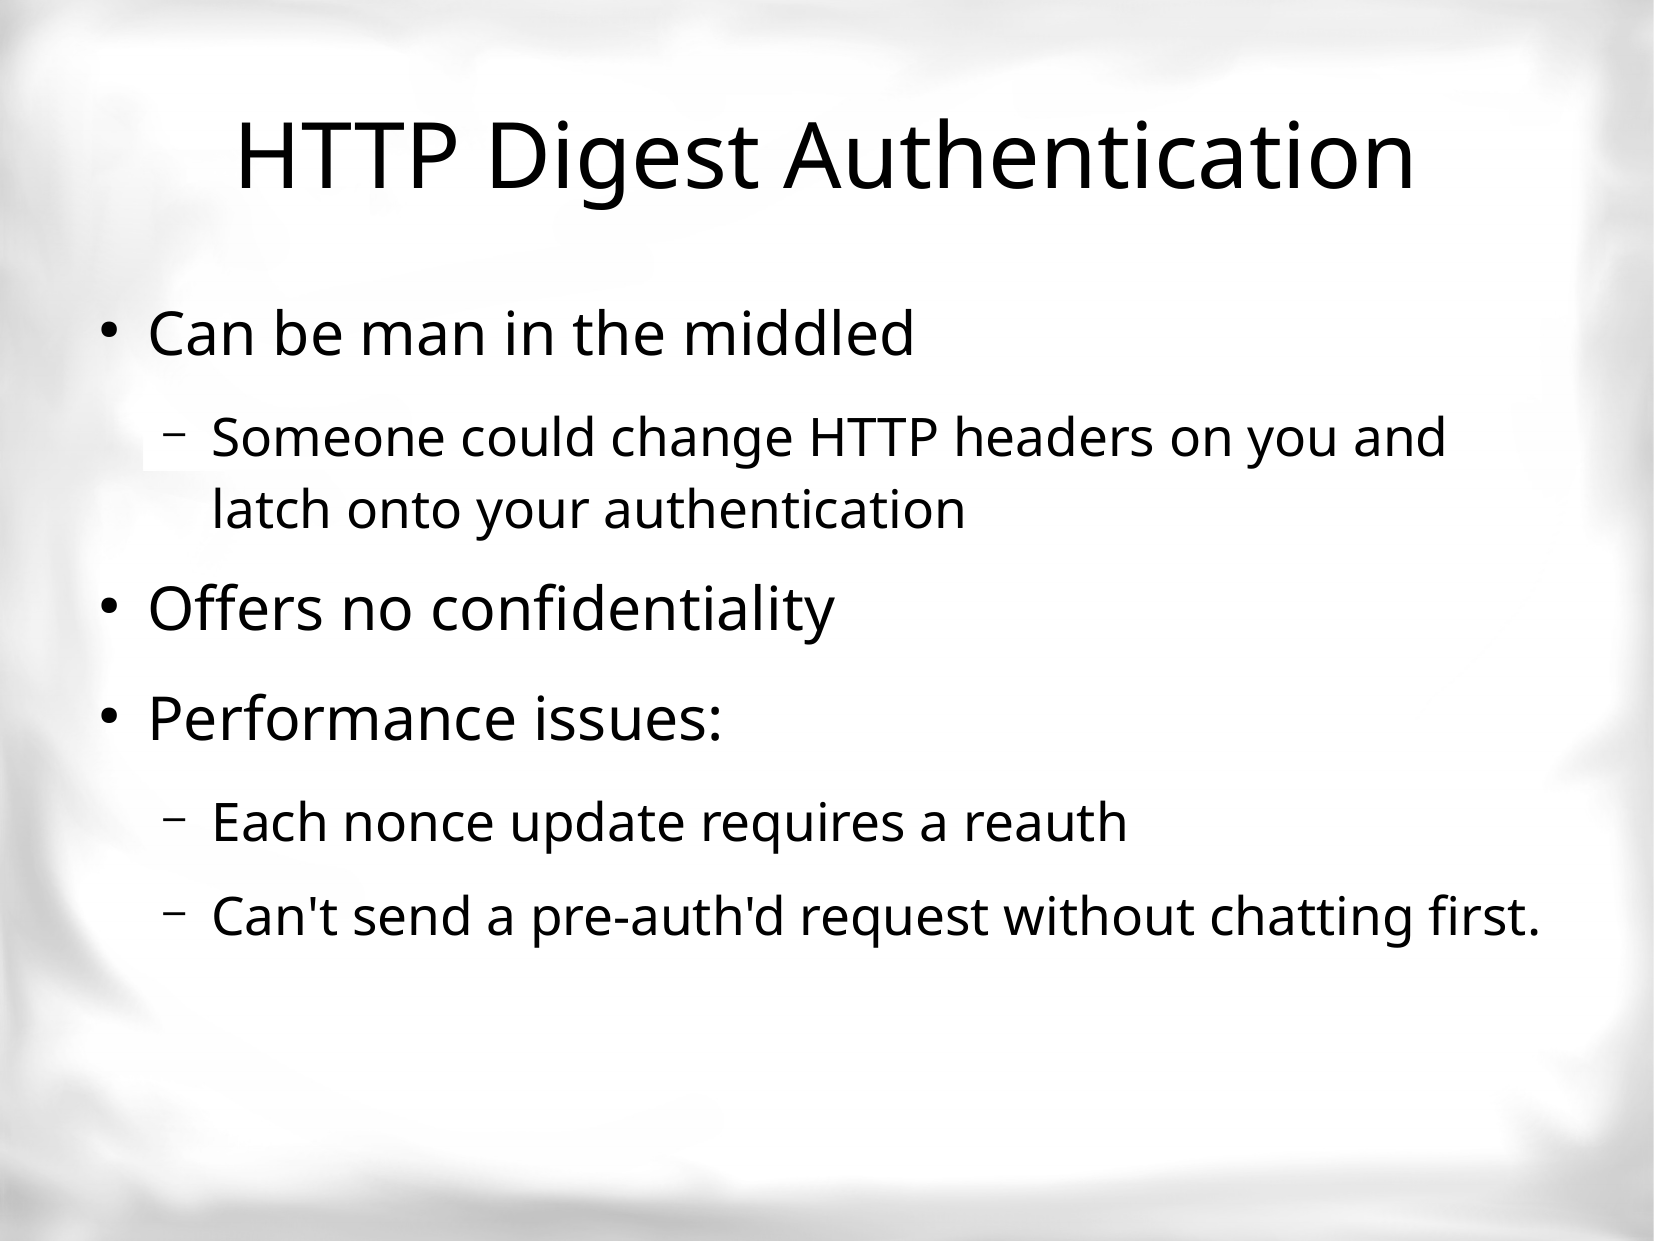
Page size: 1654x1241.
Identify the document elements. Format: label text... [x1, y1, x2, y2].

list Can be man in the middled Someone could change HTTP headers on you and latch onto your authentication Offers no confidentiality Performance issues: Each nonce update requires a reauth Can't send a pre-auth'd request without chatting first. [82, 290, 1571, 1010]
title HTTP Digest Authentication [82, 49, 1571, 257]
picture [0, 0, 1654, 1241]
